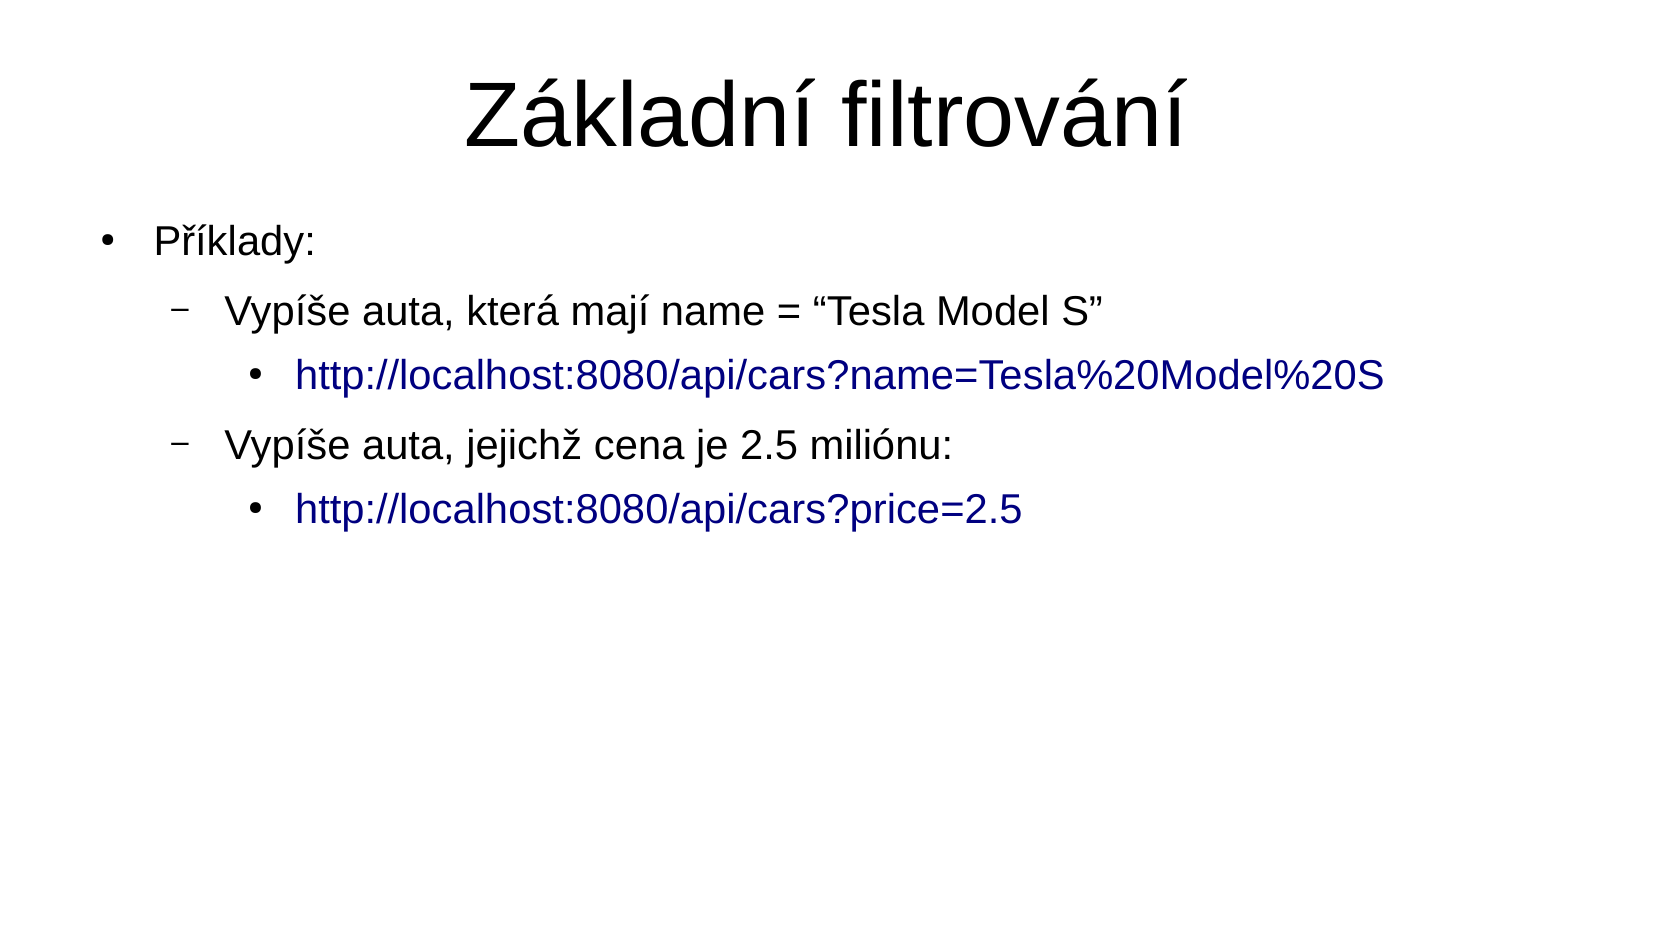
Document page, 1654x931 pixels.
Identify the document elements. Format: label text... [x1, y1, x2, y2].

list Příklady: Vypíše auta, která mají name = “Tesla Model S” http://localhost:8080/api/cars?name=Tesla%20Model%20S Vypíše auta, jejichž cena je 2.5 miliónu: http://localhost:8080/api/cars?price=2.5 [82, 217, 1571, 916]
title Základní filtrování [82, 37, 1571, 193]
